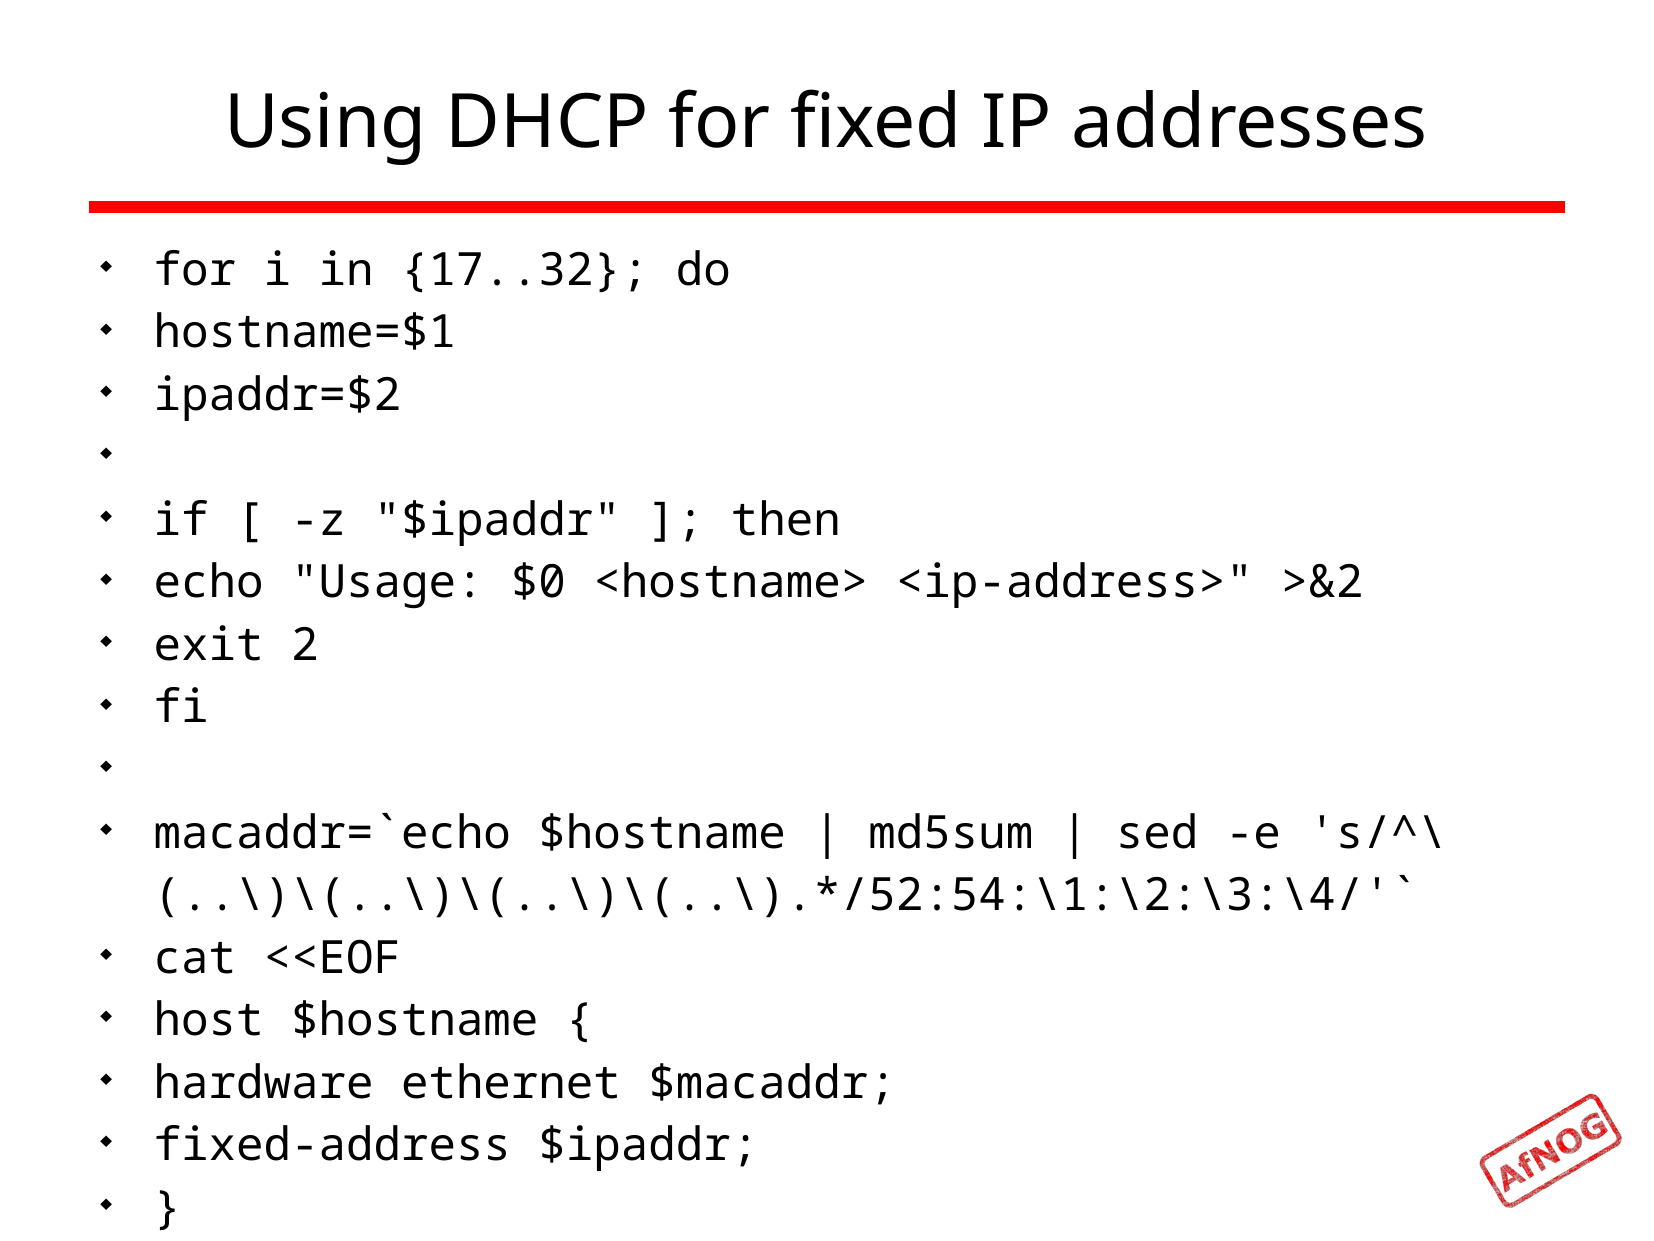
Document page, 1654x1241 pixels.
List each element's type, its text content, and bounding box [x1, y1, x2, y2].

title Using DHCP for fixed IP addresses [82, 29, 1571, 207]
list for i in {17..32}; do hostname=$1 ipaddr=$2 if [ -z "$ipaddr" ]; then echo "Usage: $0 <hostname> <ip-address>" >&2 exit 2 fi macaddr=`echo $hostname | md5sum | sed -e 's/^\(..\)\(..\)\(..\)\(..\).*/52:54:\1:\2:\3:\4/'` cat <<EOF host $hostname { hardware ethernet $macaddr; fixed-address $ipaddr; } EOF exit 0 [82, 236, 1571, 1215]
picture [1571, 1090, 1625, 1211]
